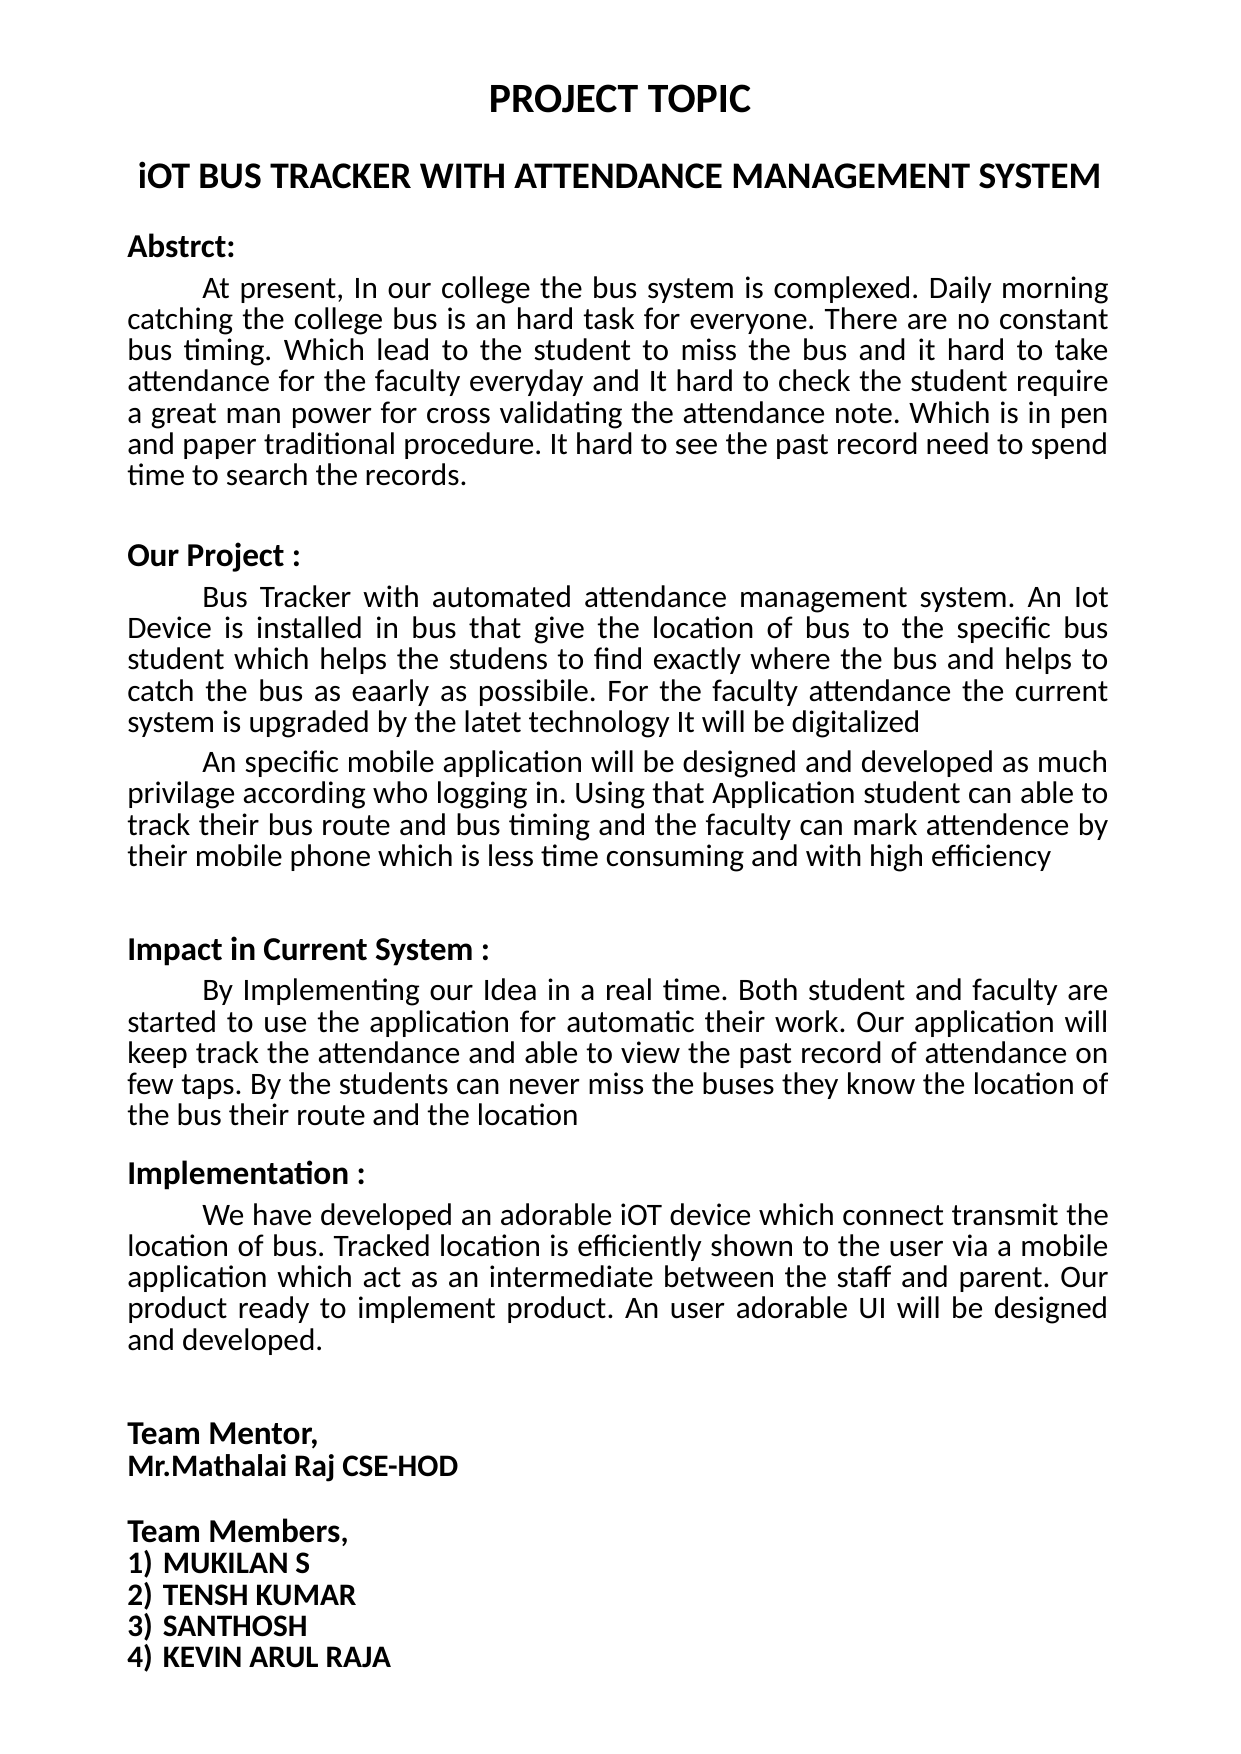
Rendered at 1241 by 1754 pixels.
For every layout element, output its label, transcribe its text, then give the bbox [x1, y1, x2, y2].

text_box Implementation : We have developed an adorable iOT device which connect transmit the location of bus. Tracked location is efficiently shown to the user via a mobile application which act as an intermediate between the staff and parent. Our product ready to implement product. An user adorable UI will be designed and developed. [112, 1152, 1126, 1366]
text_box Our Project : Bus Tracker with automated attendance management system. An Iot Device is installed in bus that give the location of bus to the specific bus student which helps the studens to find exactly where the bus and helps to catch the bus as eaarly as possibile. For the faculty attendance the current system is upgraded by the latet technology It will be digitalized An specific mobile application will be designed and developed as much privilage according who logging in. Using that Application student can able to track their bus route and bus timing and the faculty can mark attendence by their mobile phone which is less time consuming and with high efficiency [112, 534, 1126, 882]
text_box Impact in Current System : By Implementing our Idea in a real time. Both student and faculty are started to use the application for automatic their work. Our application will keep track the attendance and able to view the past record of attendance on few taps. By the students can never miss the buses they know the location of the bus their route and the location [112, 927, 1126, 1142]
text_box Abstrct: At present, In our college the bus system is complexed. Daily morning catching the college bus is an hard task for everyone. There are no constant bus timing. Which lead to the student to miss the bus and it hard to take attendance for the faculty everyday and It hard to check the student require a great man power for cross validating the attendance note. Which is in pen and paper traditional procedure. It hard to see the past record need to spend time to search the records. [112, 225, 1126, 501]
title PROJECT TOPIC iOT BUS TRACKER WITH ATTENDANCE MANAGEMENT SYSTEM [61, 80, 1179, 199]
text_box Team Mentor, Mr.Mathalai Raj CSE-HOD Team Members, MUKILAN S TENSH KUMAR SANTHOSH KEVIN ARUL RAJA [112, 1412, 1126, 1683]
